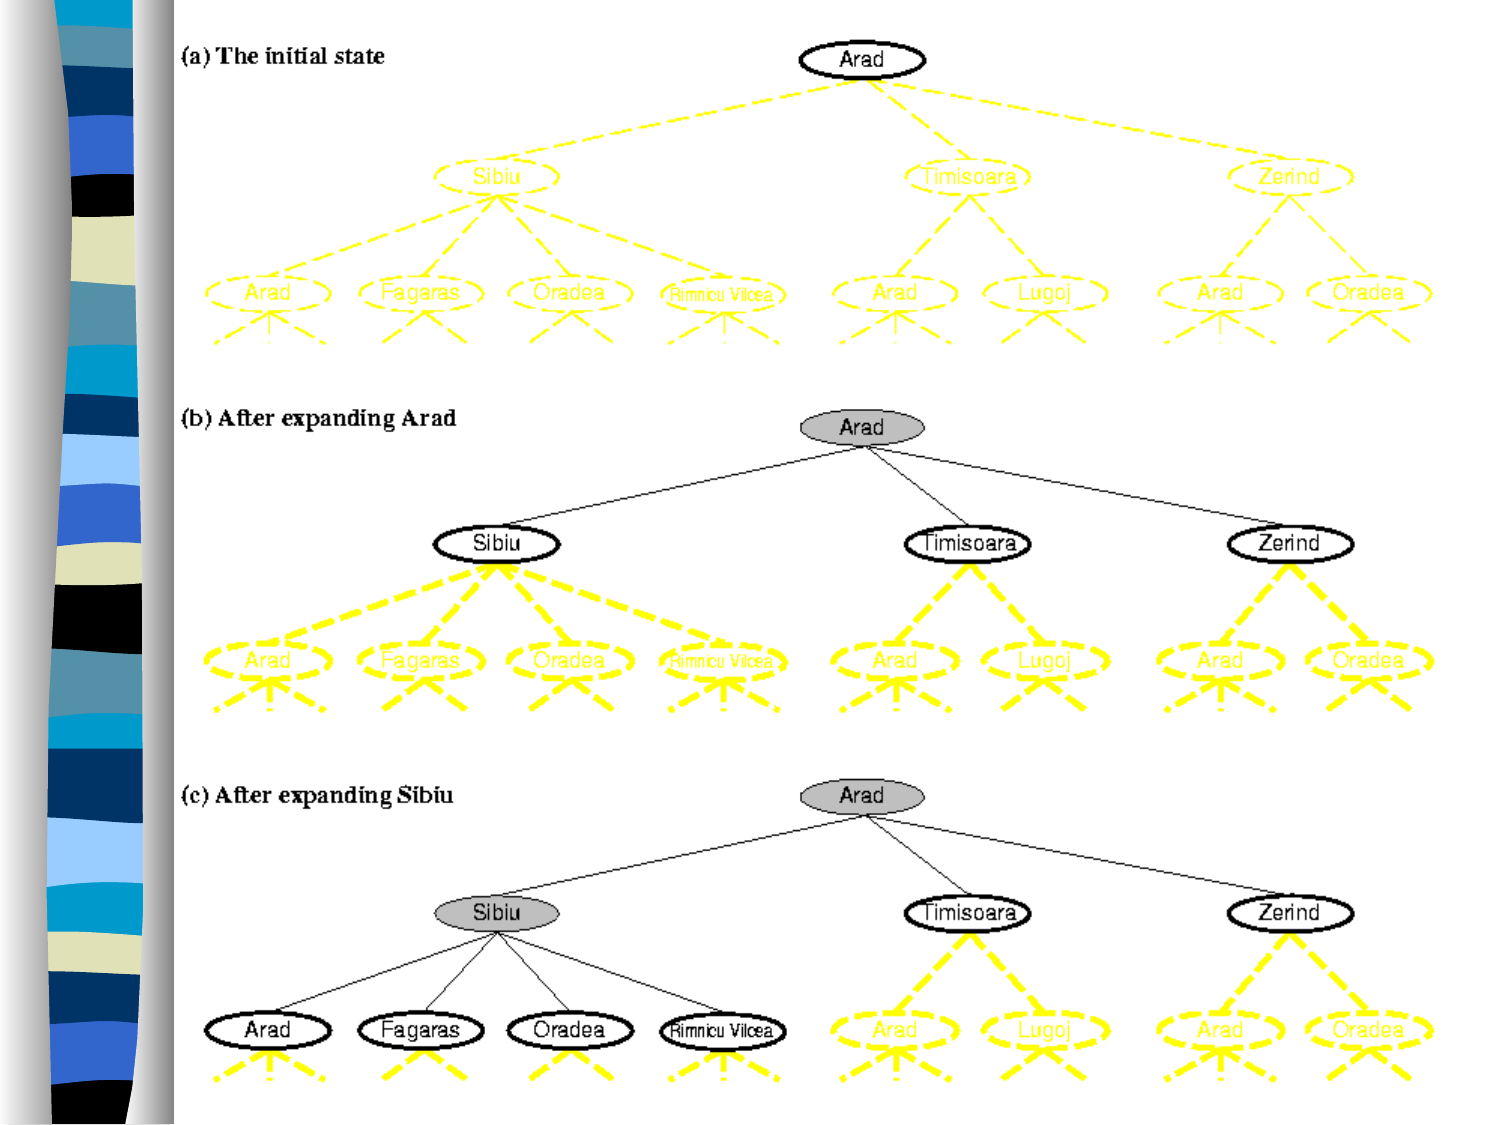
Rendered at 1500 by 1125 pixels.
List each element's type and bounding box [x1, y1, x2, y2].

picture [174, 37, 1436, 1087]
